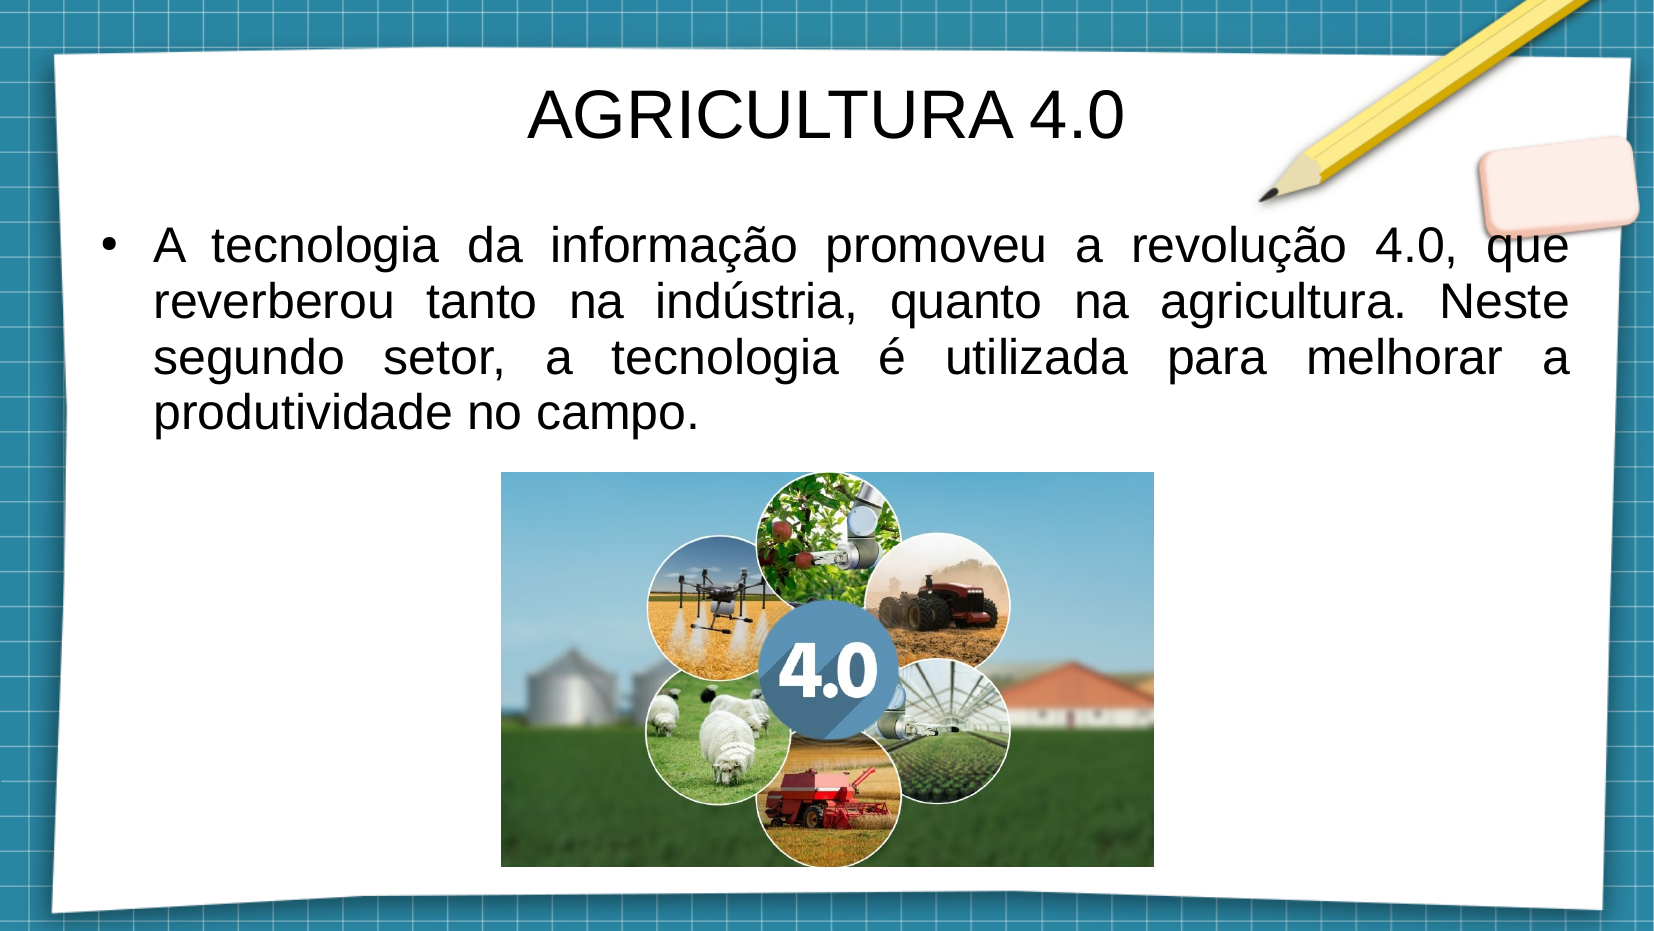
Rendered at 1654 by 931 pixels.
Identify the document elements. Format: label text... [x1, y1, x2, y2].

list A tecnologia da informação promoveu a revolução 4.0, que reverberou tanto na indústria, quanto na agricultura. Neste segundo setor, a tecnologia é utilizada para melhorar a produtividade no campo. [82, 217, 1571, 758]
title AGRICULTURA 4.0 [82, 37, 1571, 193]
picture [0, 0, 1654, 931]
